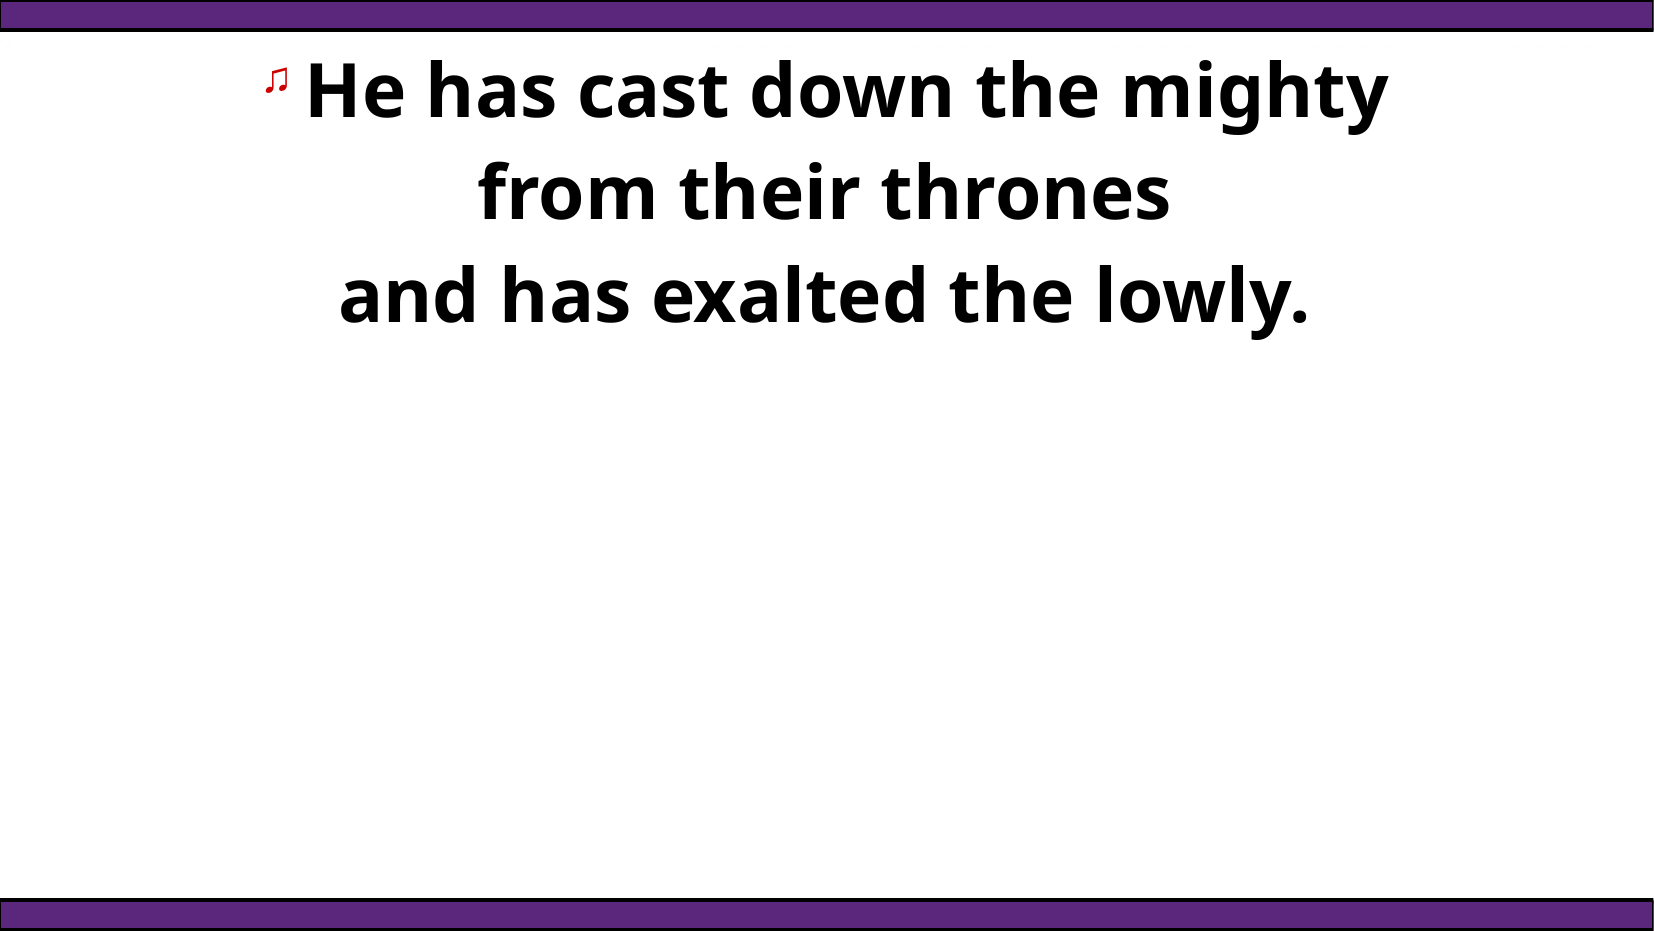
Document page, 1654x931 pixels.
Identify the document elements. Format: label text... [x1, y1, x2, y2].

picture [0, 31, 1654, 900]
text_box [0, 0, 1654, 31]
text_box ♫ He has cast down the mighty from their thrones and has exalted the lowly. [60, 30, 1591, 345]
text_box [0, 900, 1654, 931]
